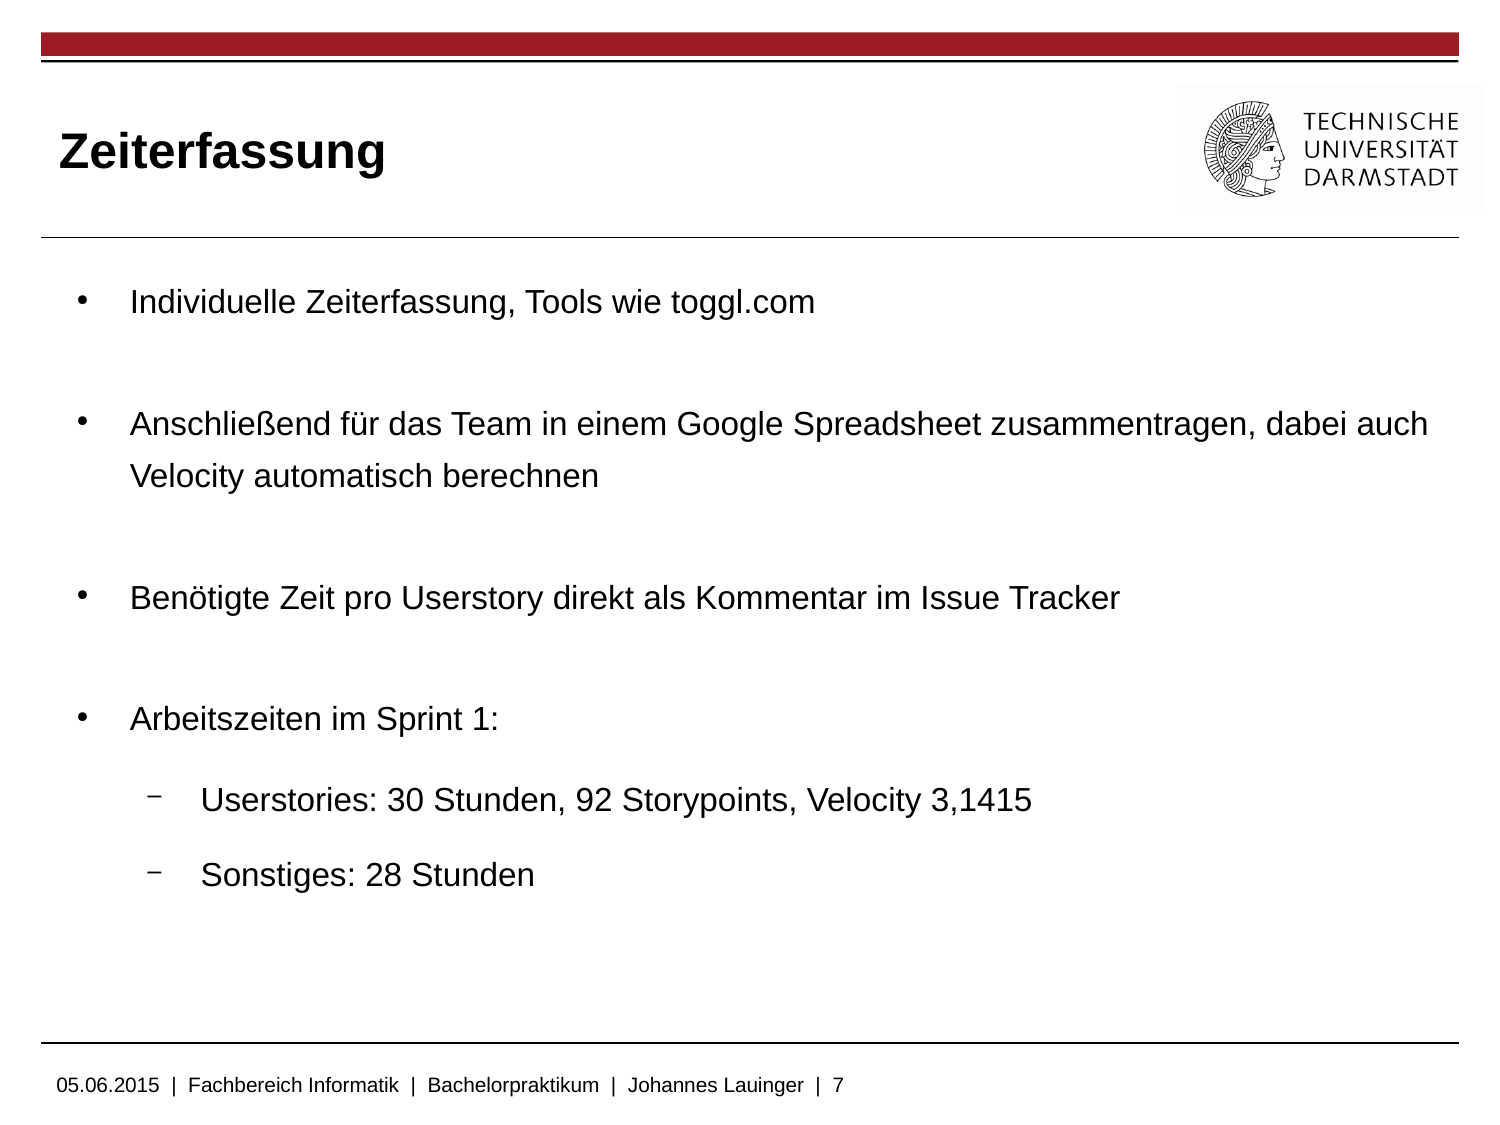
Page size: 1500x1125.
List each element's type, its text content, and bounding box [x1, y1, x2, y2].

title Zeiterfassung [58, 80, 1149, 218]
list Individuelle Zeiterfassung, Tools wie toggl.com Anschließend für das Team in einem Google Spreadsheet zusammentragen, dabei auch Velocity automatisch berechnen Benötigte Zeit pro Userstory direkt als Kommentar im Issue Tracker Arbeitszeiten im Sprint 1: Userstories: 30 Stunden, 92 Storypoints, Velocity 3,1415 Sonstiges: 28 Stunden [58, 261, 1441, 1008]
picture [1175, 84, 1483, 214]
